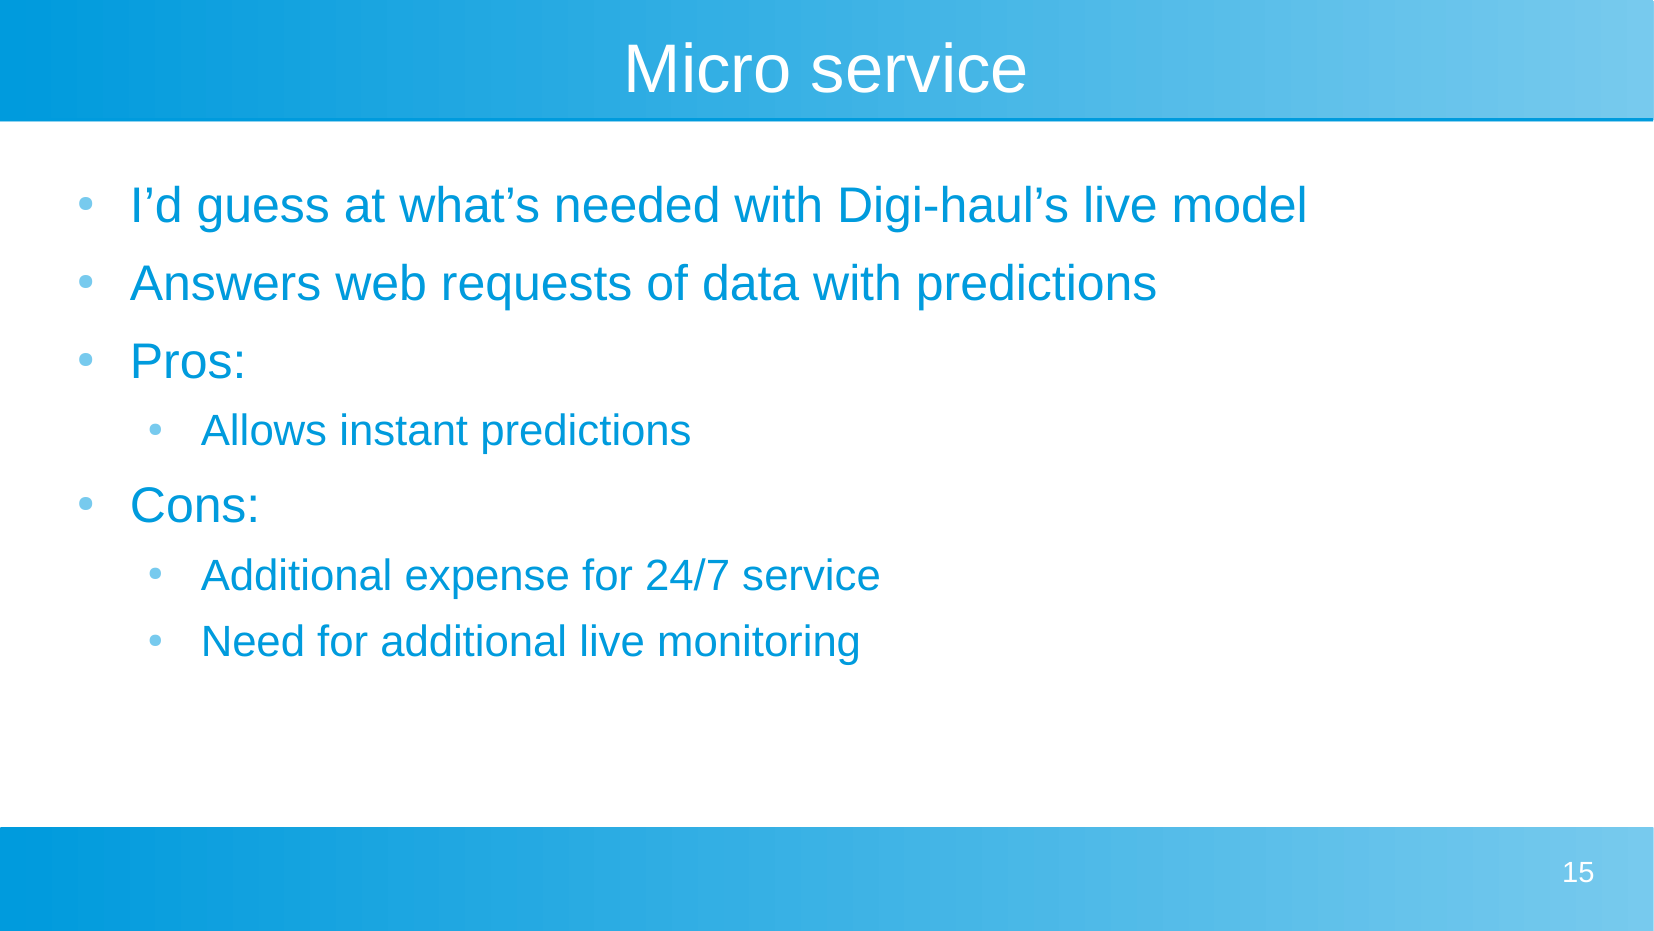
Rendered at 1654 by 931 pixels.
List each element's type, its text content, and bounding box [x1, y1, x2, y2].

title Micro service [59, 29, 1595, 108]
list I’d guess at what’s needed with Digi-haul’s live model Answers web requests of data with predictions Pros: Allows instant predictions Cons: Additional expense for 24/7 service Need for additional live monitoring [59, 177, 1595, 768]
